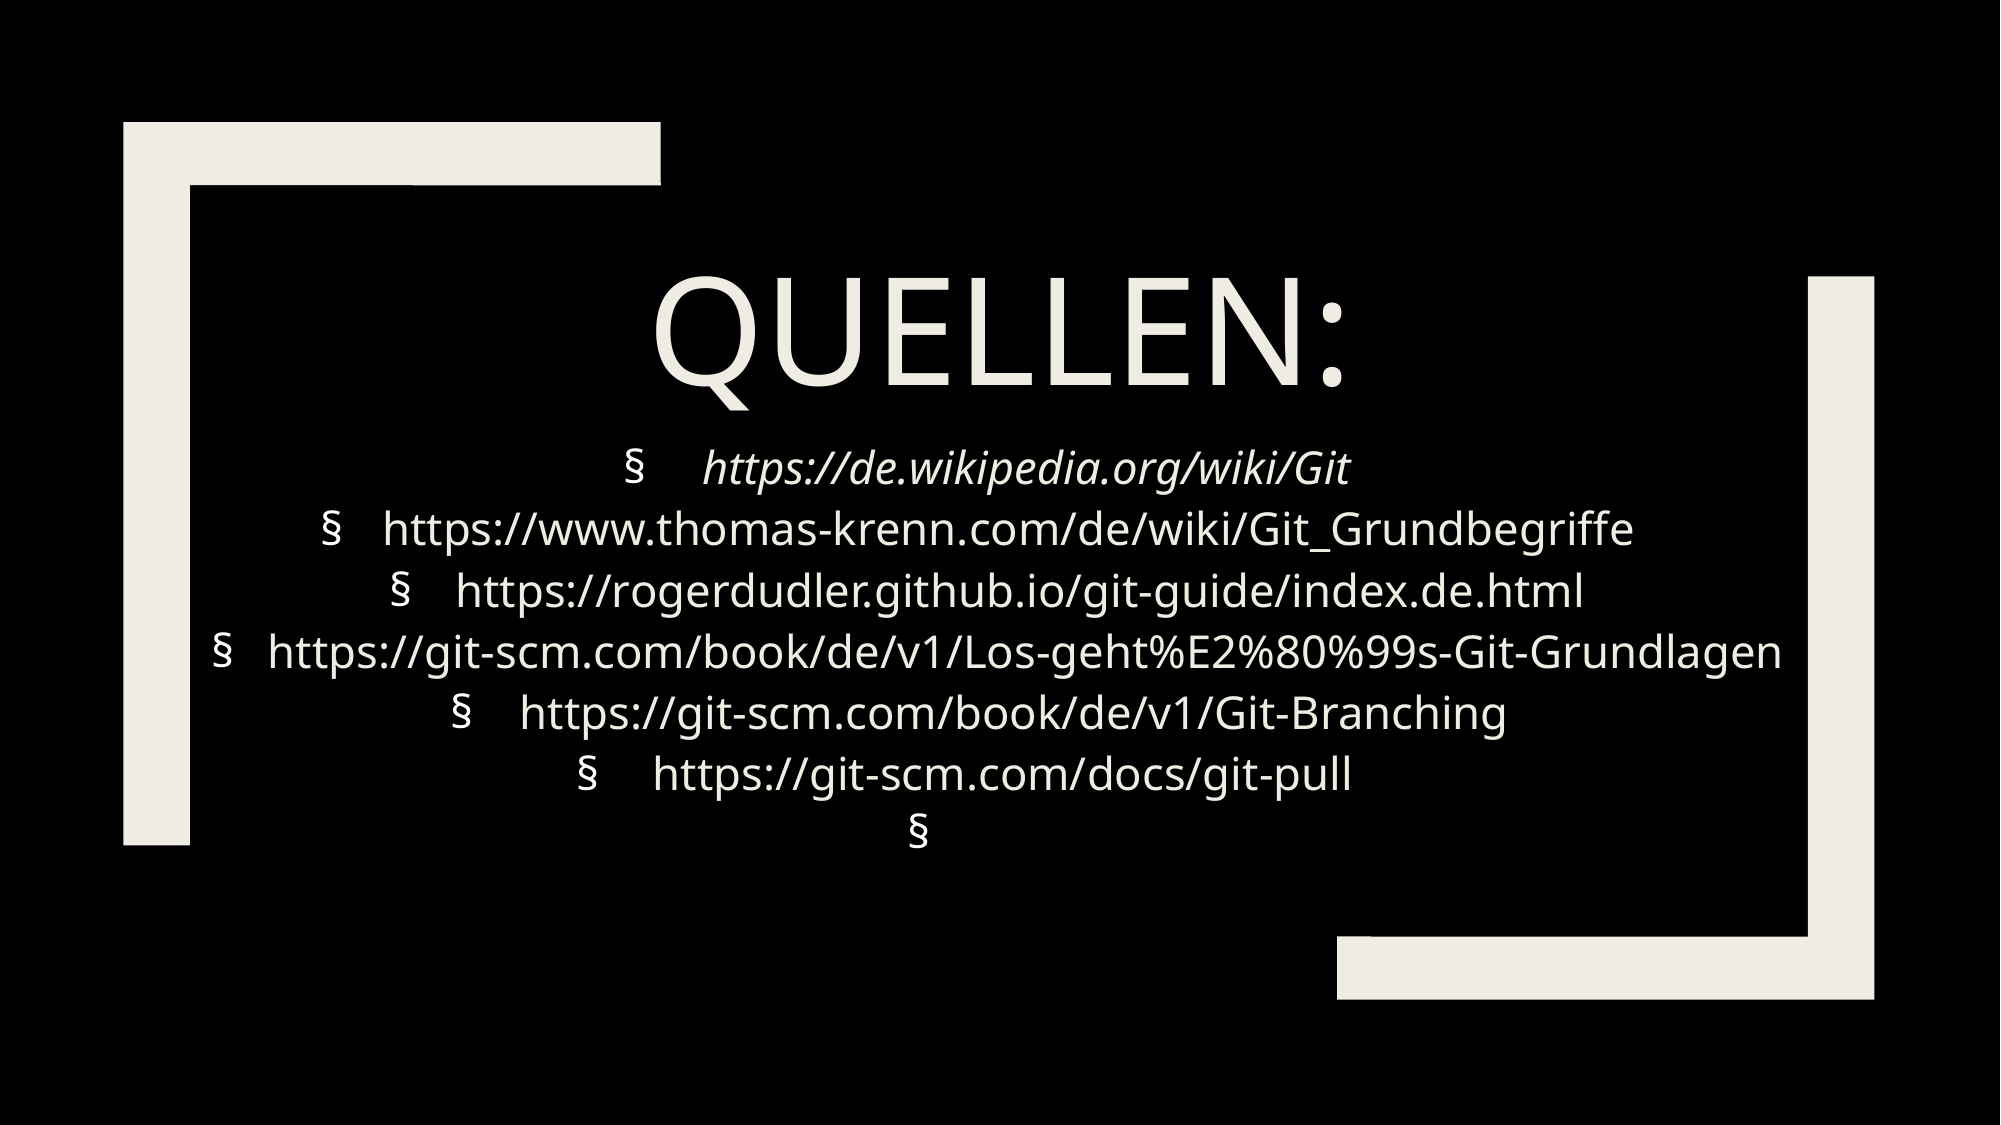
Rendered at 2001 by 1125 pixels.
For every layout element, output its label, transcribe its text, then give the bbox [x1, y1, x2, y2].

subtitle https://de.wikipedia.org/wiki/Git https://www.thomas-krenn.com/de/wiki/Git_Grundbegriffe https://rogerdudler.github.io/git-guide/index.de.html https://git-scm.com/book/de/v1/Los-geht%E2%80%99s-Git-Grundlagen https://git-scm.com/book/de/v1/Git-Branching https://git-scm.com/docs/git-pull [195, 424, 1805, 828]
title Quellen: [314, 246, 1686, 424]
